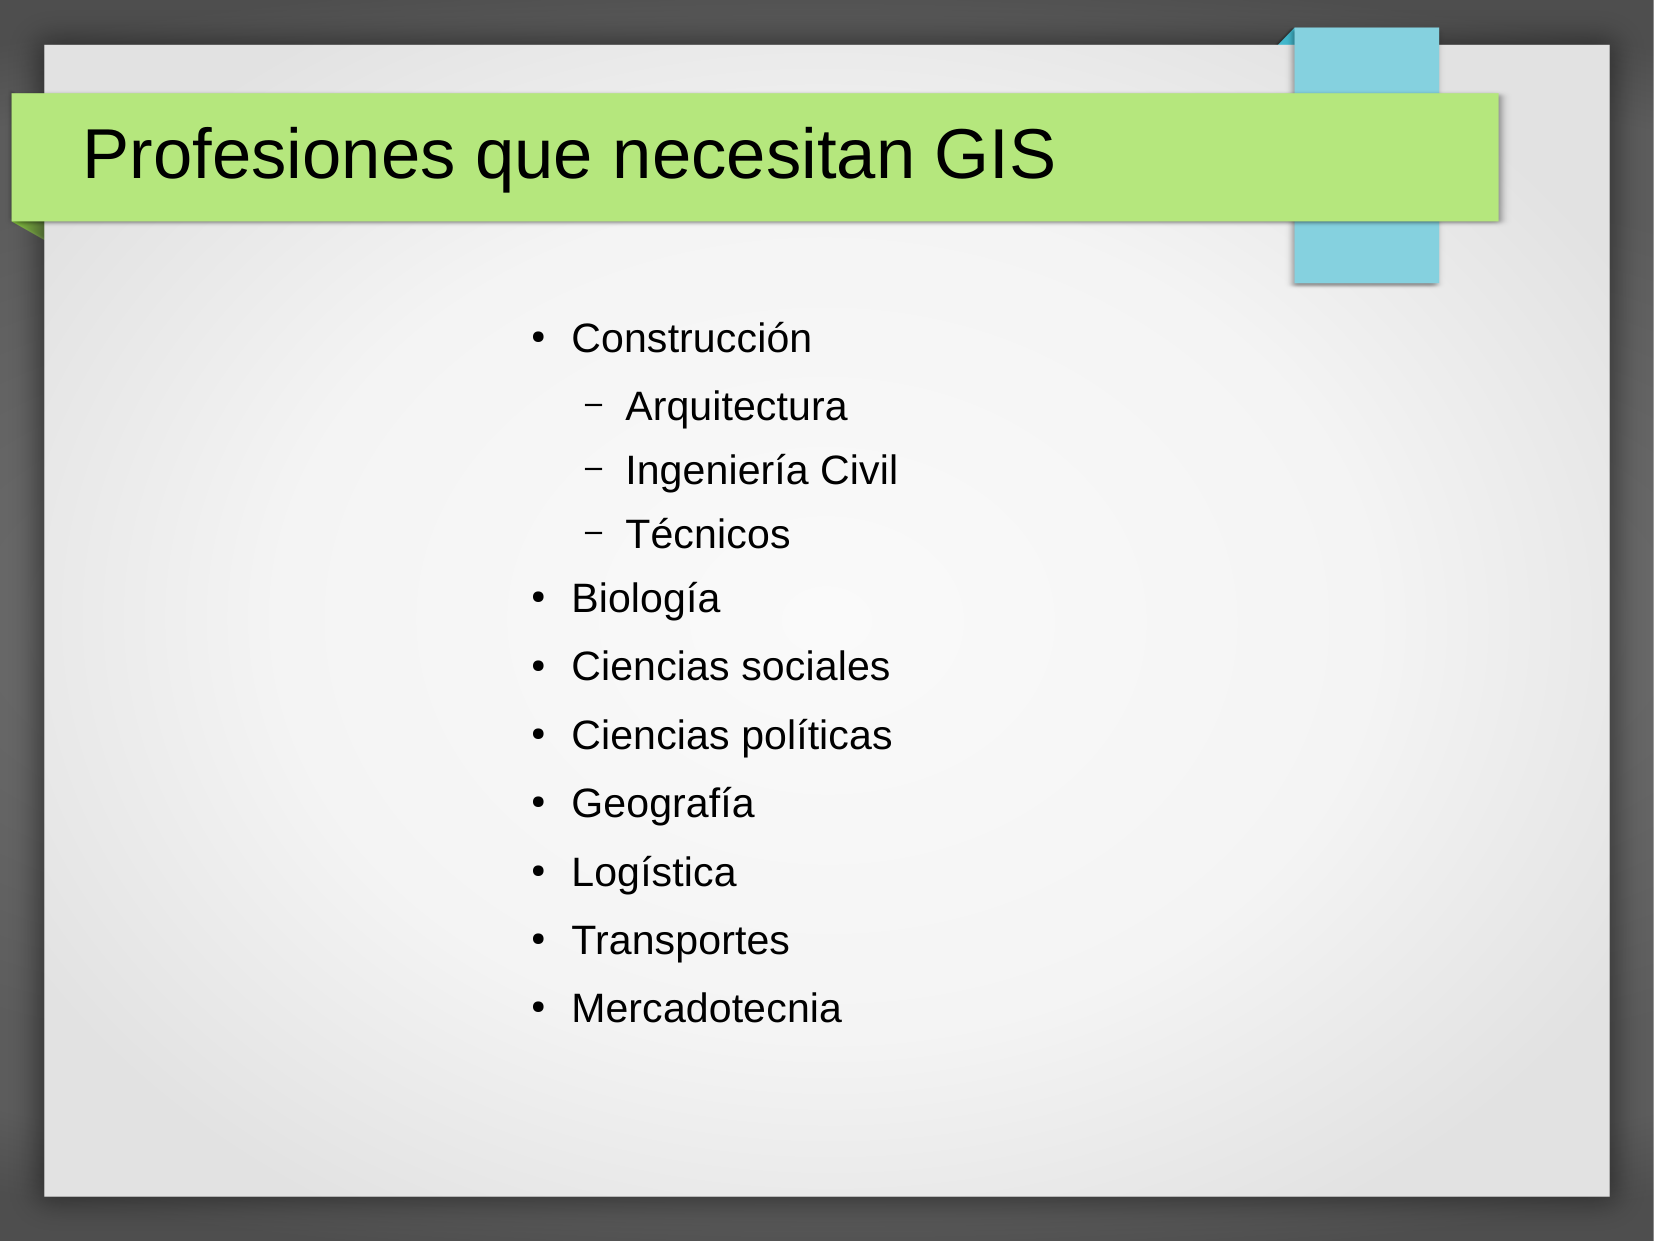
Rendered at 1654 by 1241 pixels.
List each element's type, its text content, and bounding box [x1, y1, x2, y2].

picture [0, 0, 1654, 1241]
title Profesiones que necesitan GIS [82, 94, 1264, 213]
list Construcción Arquitectura Ingeniería Civil Técnicos Biología Ciencias sociales Ciencias políticas Geografía Logística Transportes Mercadotecnia [517, 315, 1021, 1035]
